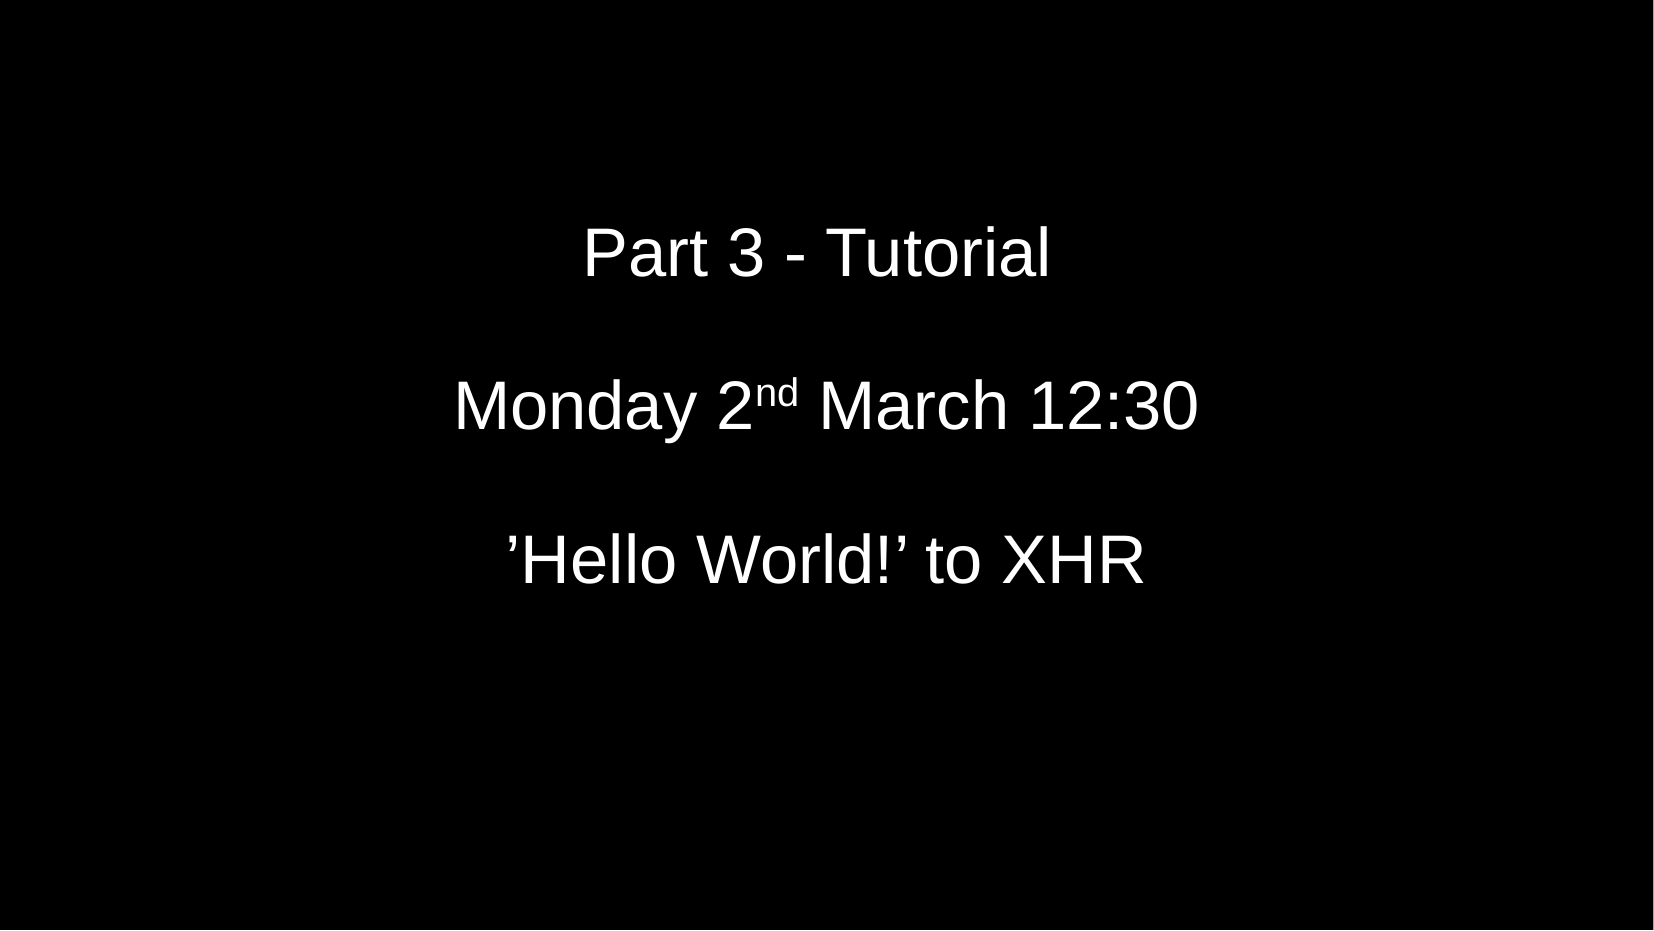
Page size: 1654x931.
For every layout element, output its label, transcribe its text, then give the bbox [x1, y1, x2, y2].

title Part 3 - Tutorial Monday 2nd March 12:30 ’Hello World!’ to XHR [82, 212, 1571, 600]
